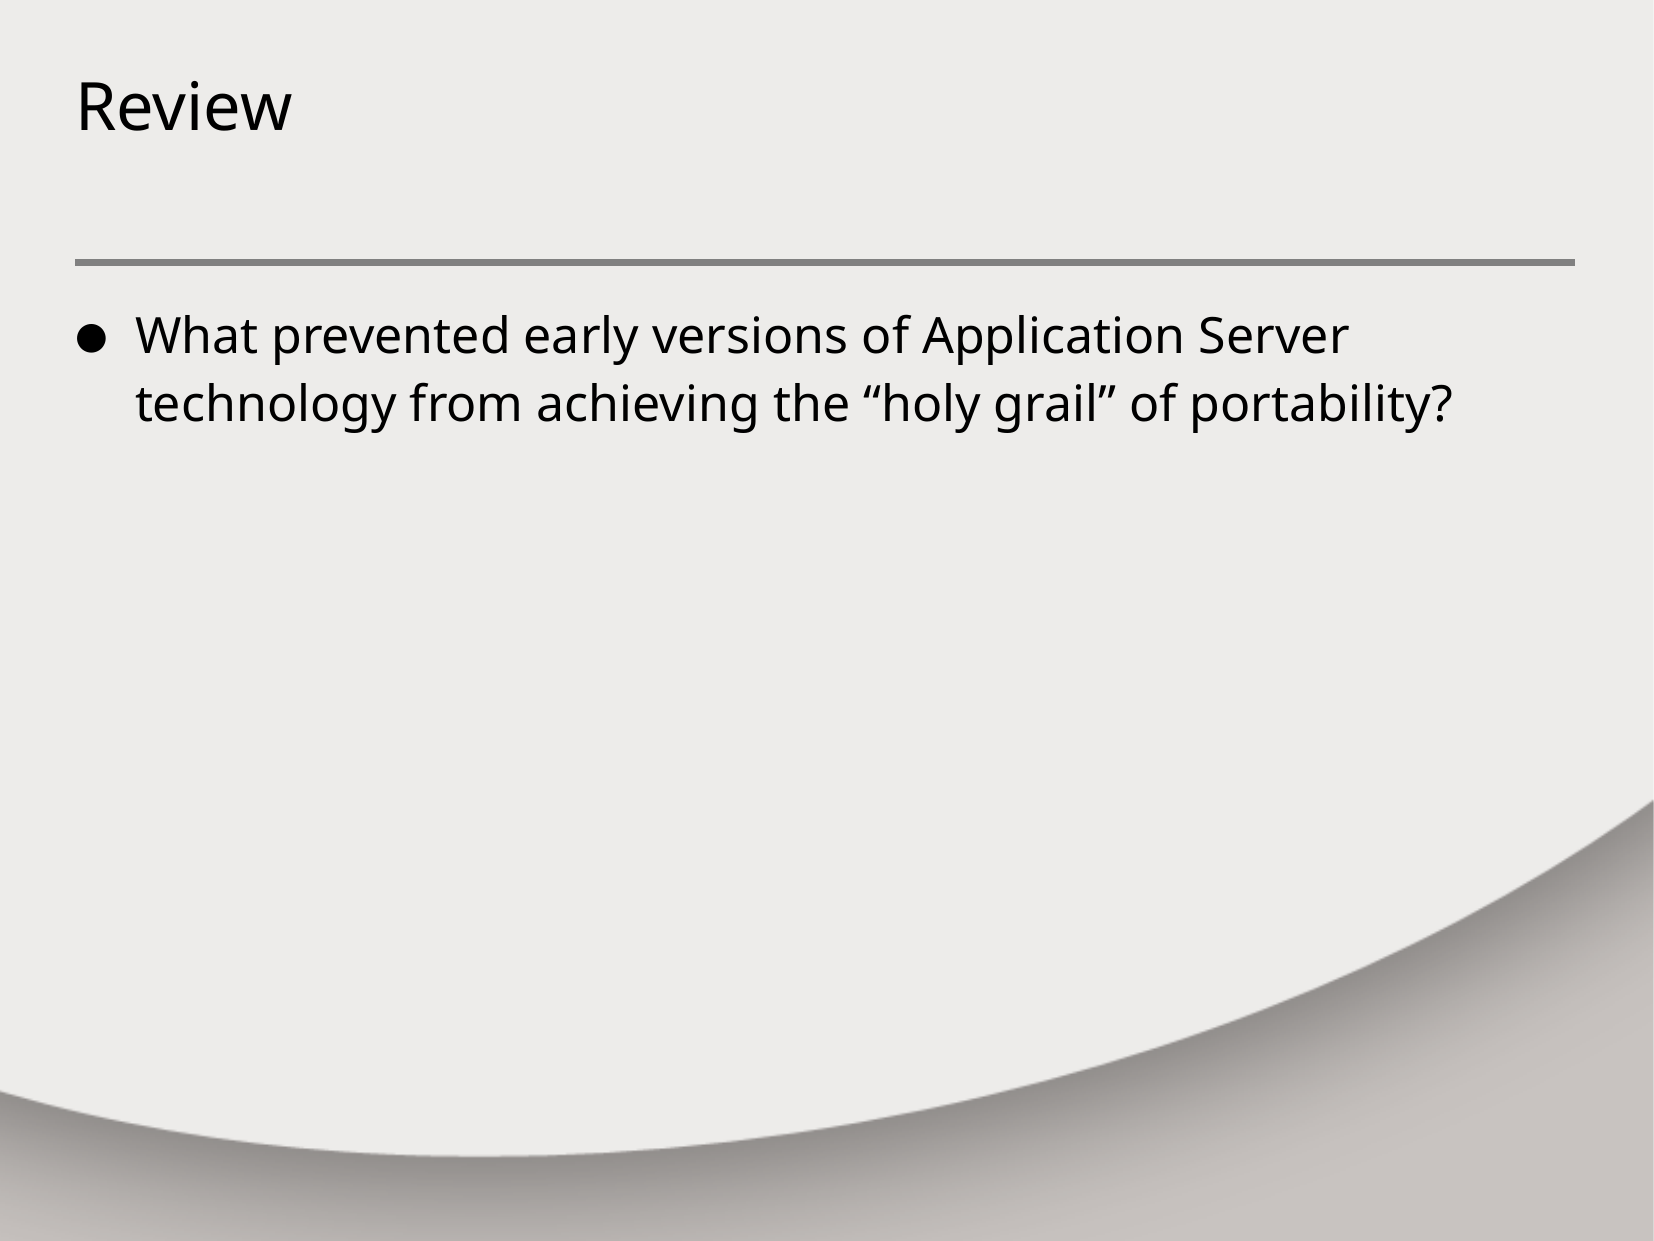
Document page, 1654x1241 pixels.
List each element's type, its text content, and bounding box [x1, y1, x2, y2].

title Review [75, 75, 1576, 226]
list What prevented early versions of Application Server technology from achieving the “holy grail” of portability? [75, 300, 1576, 1163]
picture [0, 0, 1654, 1241]
